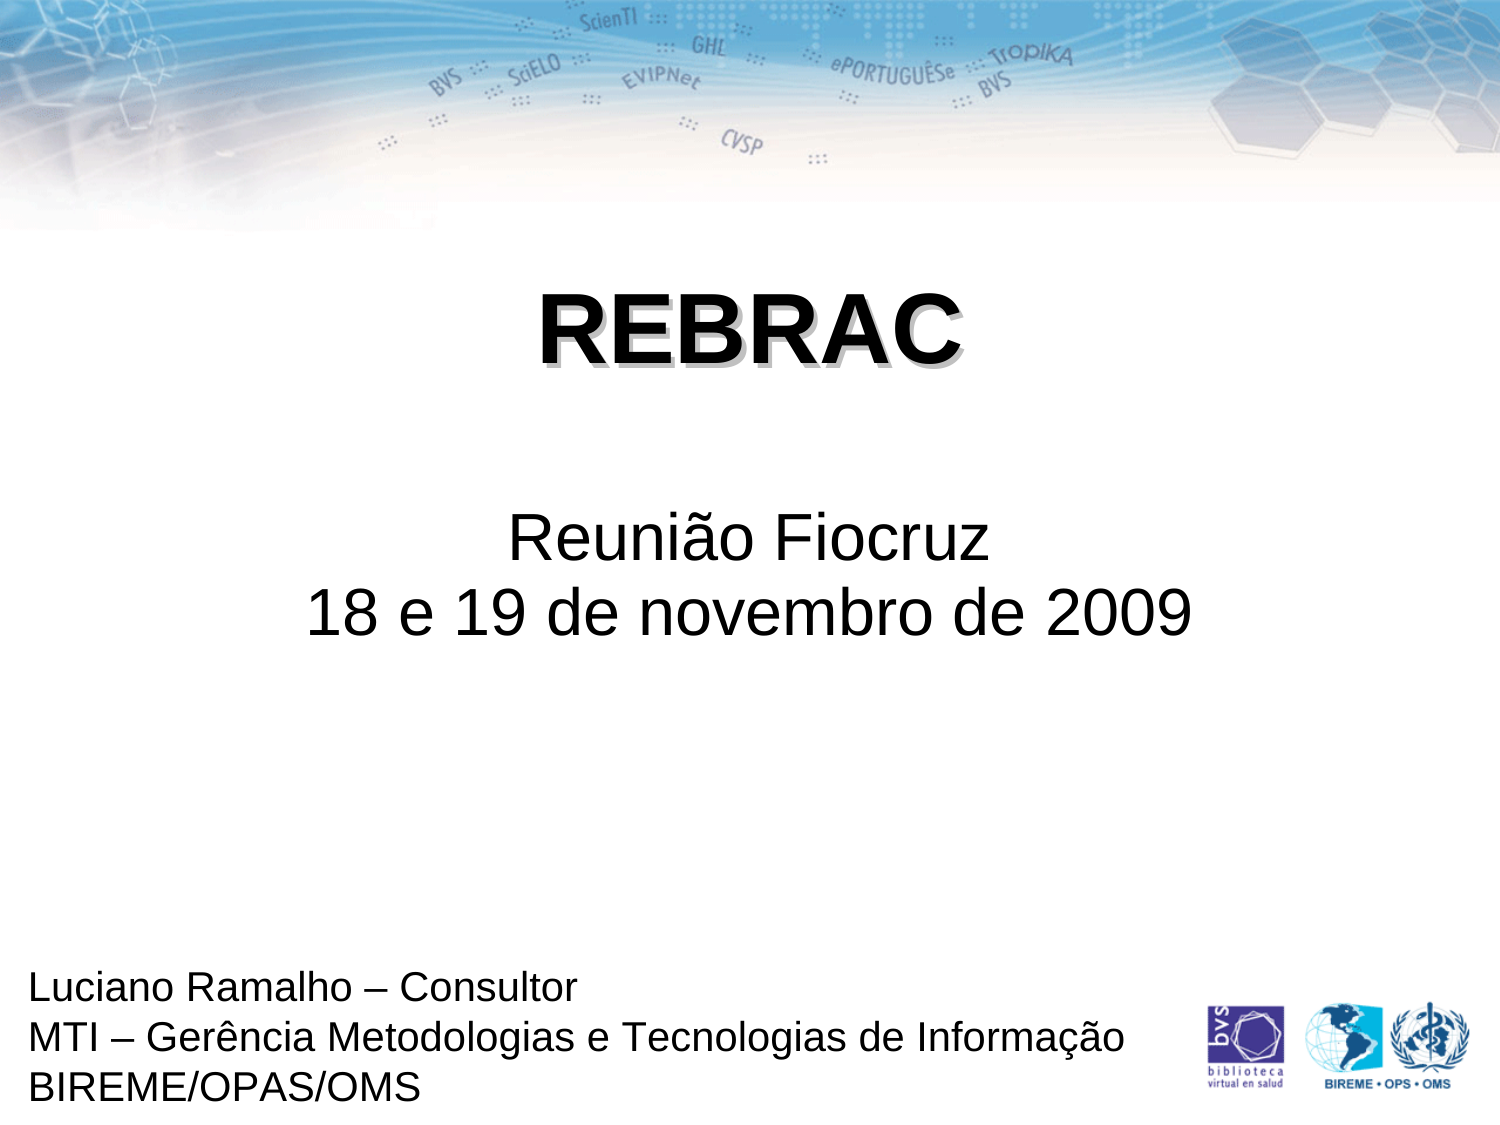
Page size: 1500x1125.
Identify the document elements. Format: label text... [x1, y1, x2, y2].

text_box Luciano Ramalho – Consultor MTI – Gerência Metodologias e Tecnologias de Informação BIREME/OPAS/OMS [13, 952, 1141, 1118]
title REBRAC [75, 235, 1426, 423]
subtitle Reunião Fiocruz 18 e 19 de novembro de 2009 [75, 424, 1426, 725]
picture [0, 0, 1500, 1125]
